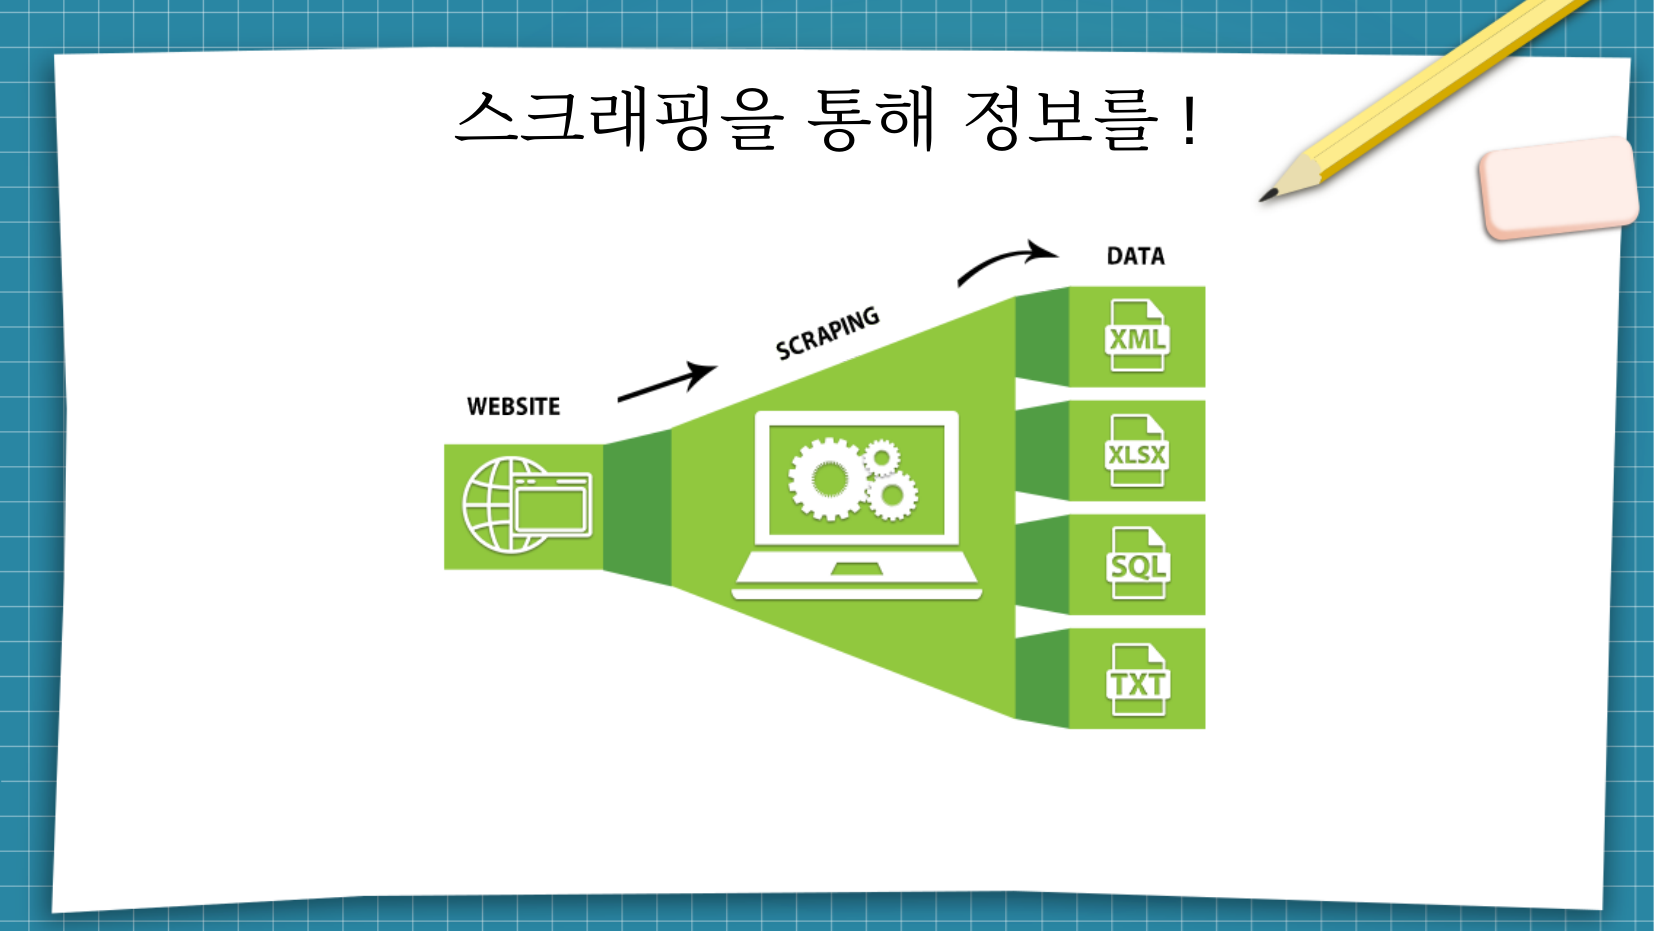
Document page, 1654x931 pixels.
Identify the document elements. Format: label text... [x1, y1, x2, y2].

title 스크래핑을 통해 정보를! [82, 37, 1571, 193]
picture [0, 0, 1654, 931]
